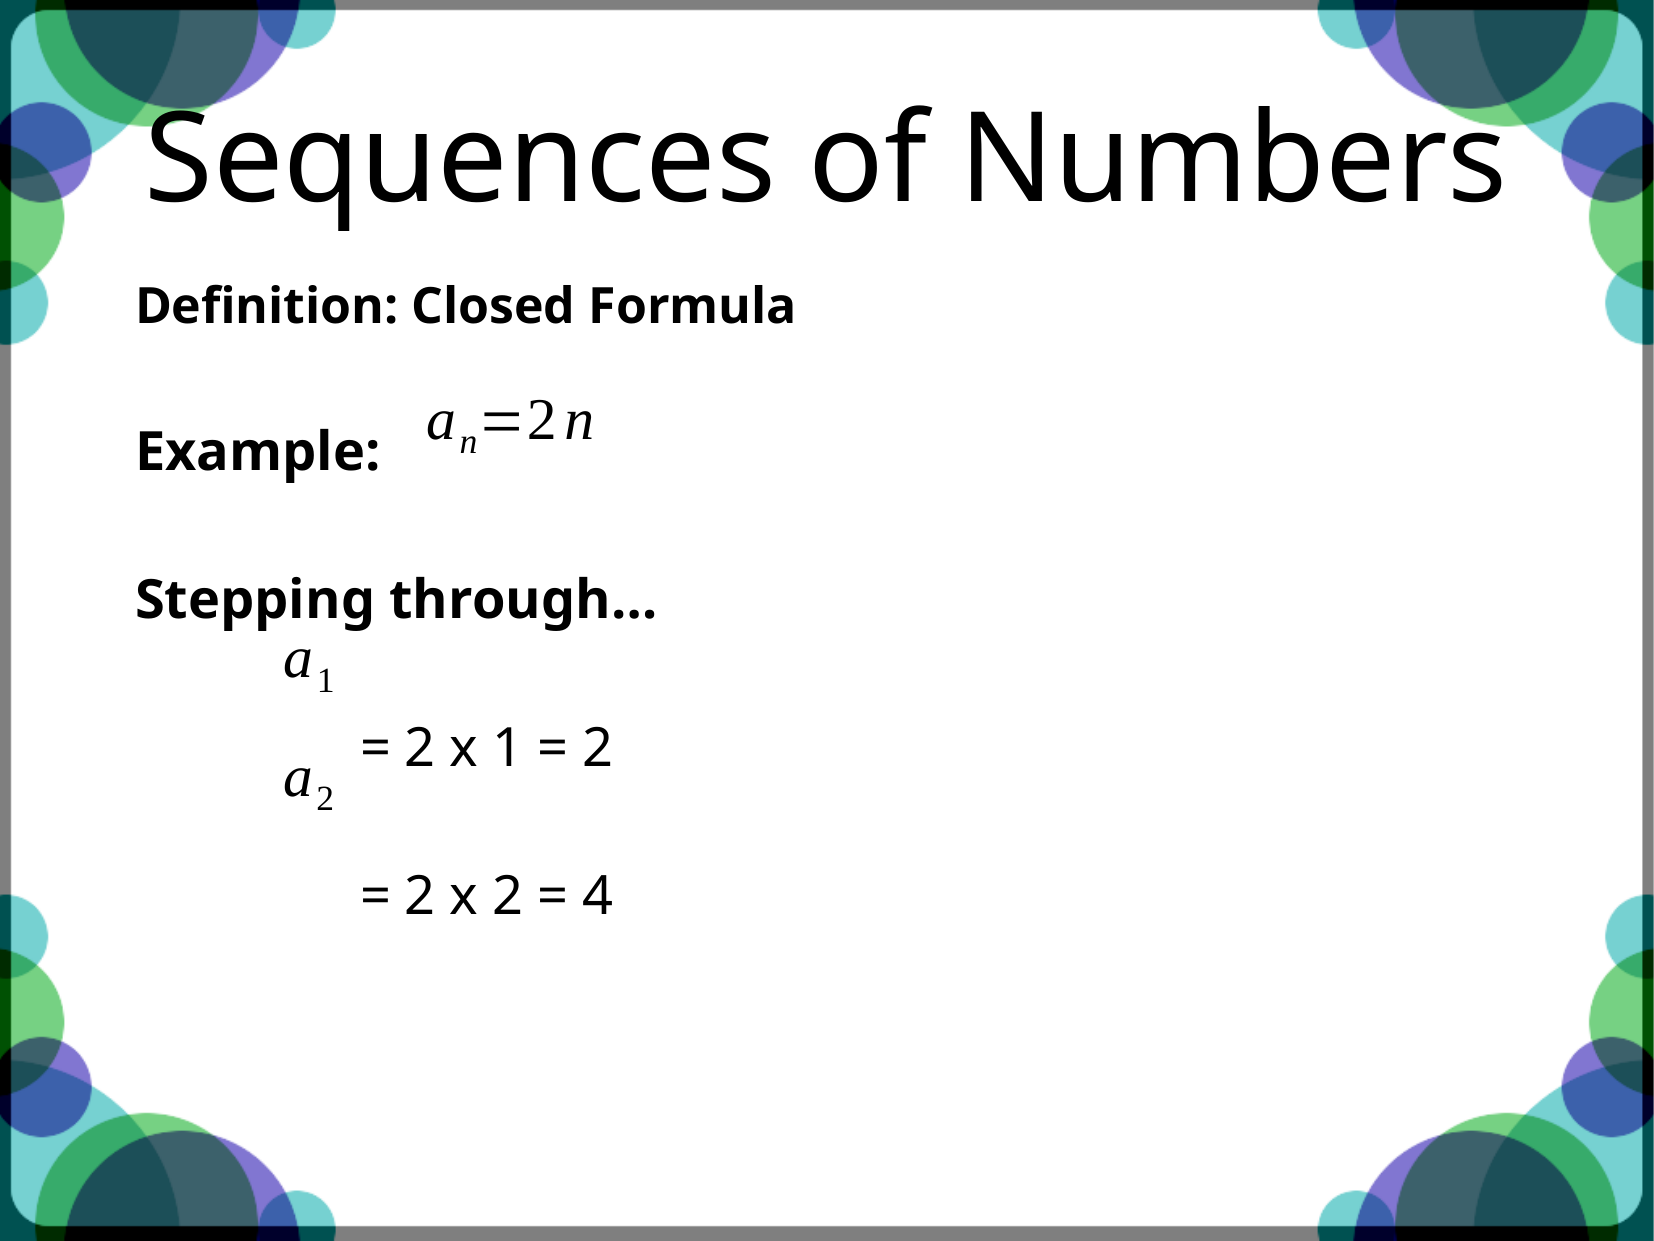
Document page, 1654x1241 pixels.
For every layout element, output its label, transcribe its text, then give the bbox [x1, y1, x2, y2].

picture [0, 0, 1654, 1241]
text_box Definition: Closed Formula Example: Stepping through… = 2 x 1 = 2 = 2 x 2 = 4 [135, 270, 1531, 943]
title Sequences of Numbers [82, 49, 1571, 257]
chart [268, 626, 348, 701]
chart [268, 744, 348, 819]
chart [411, 387, 611, 462]
